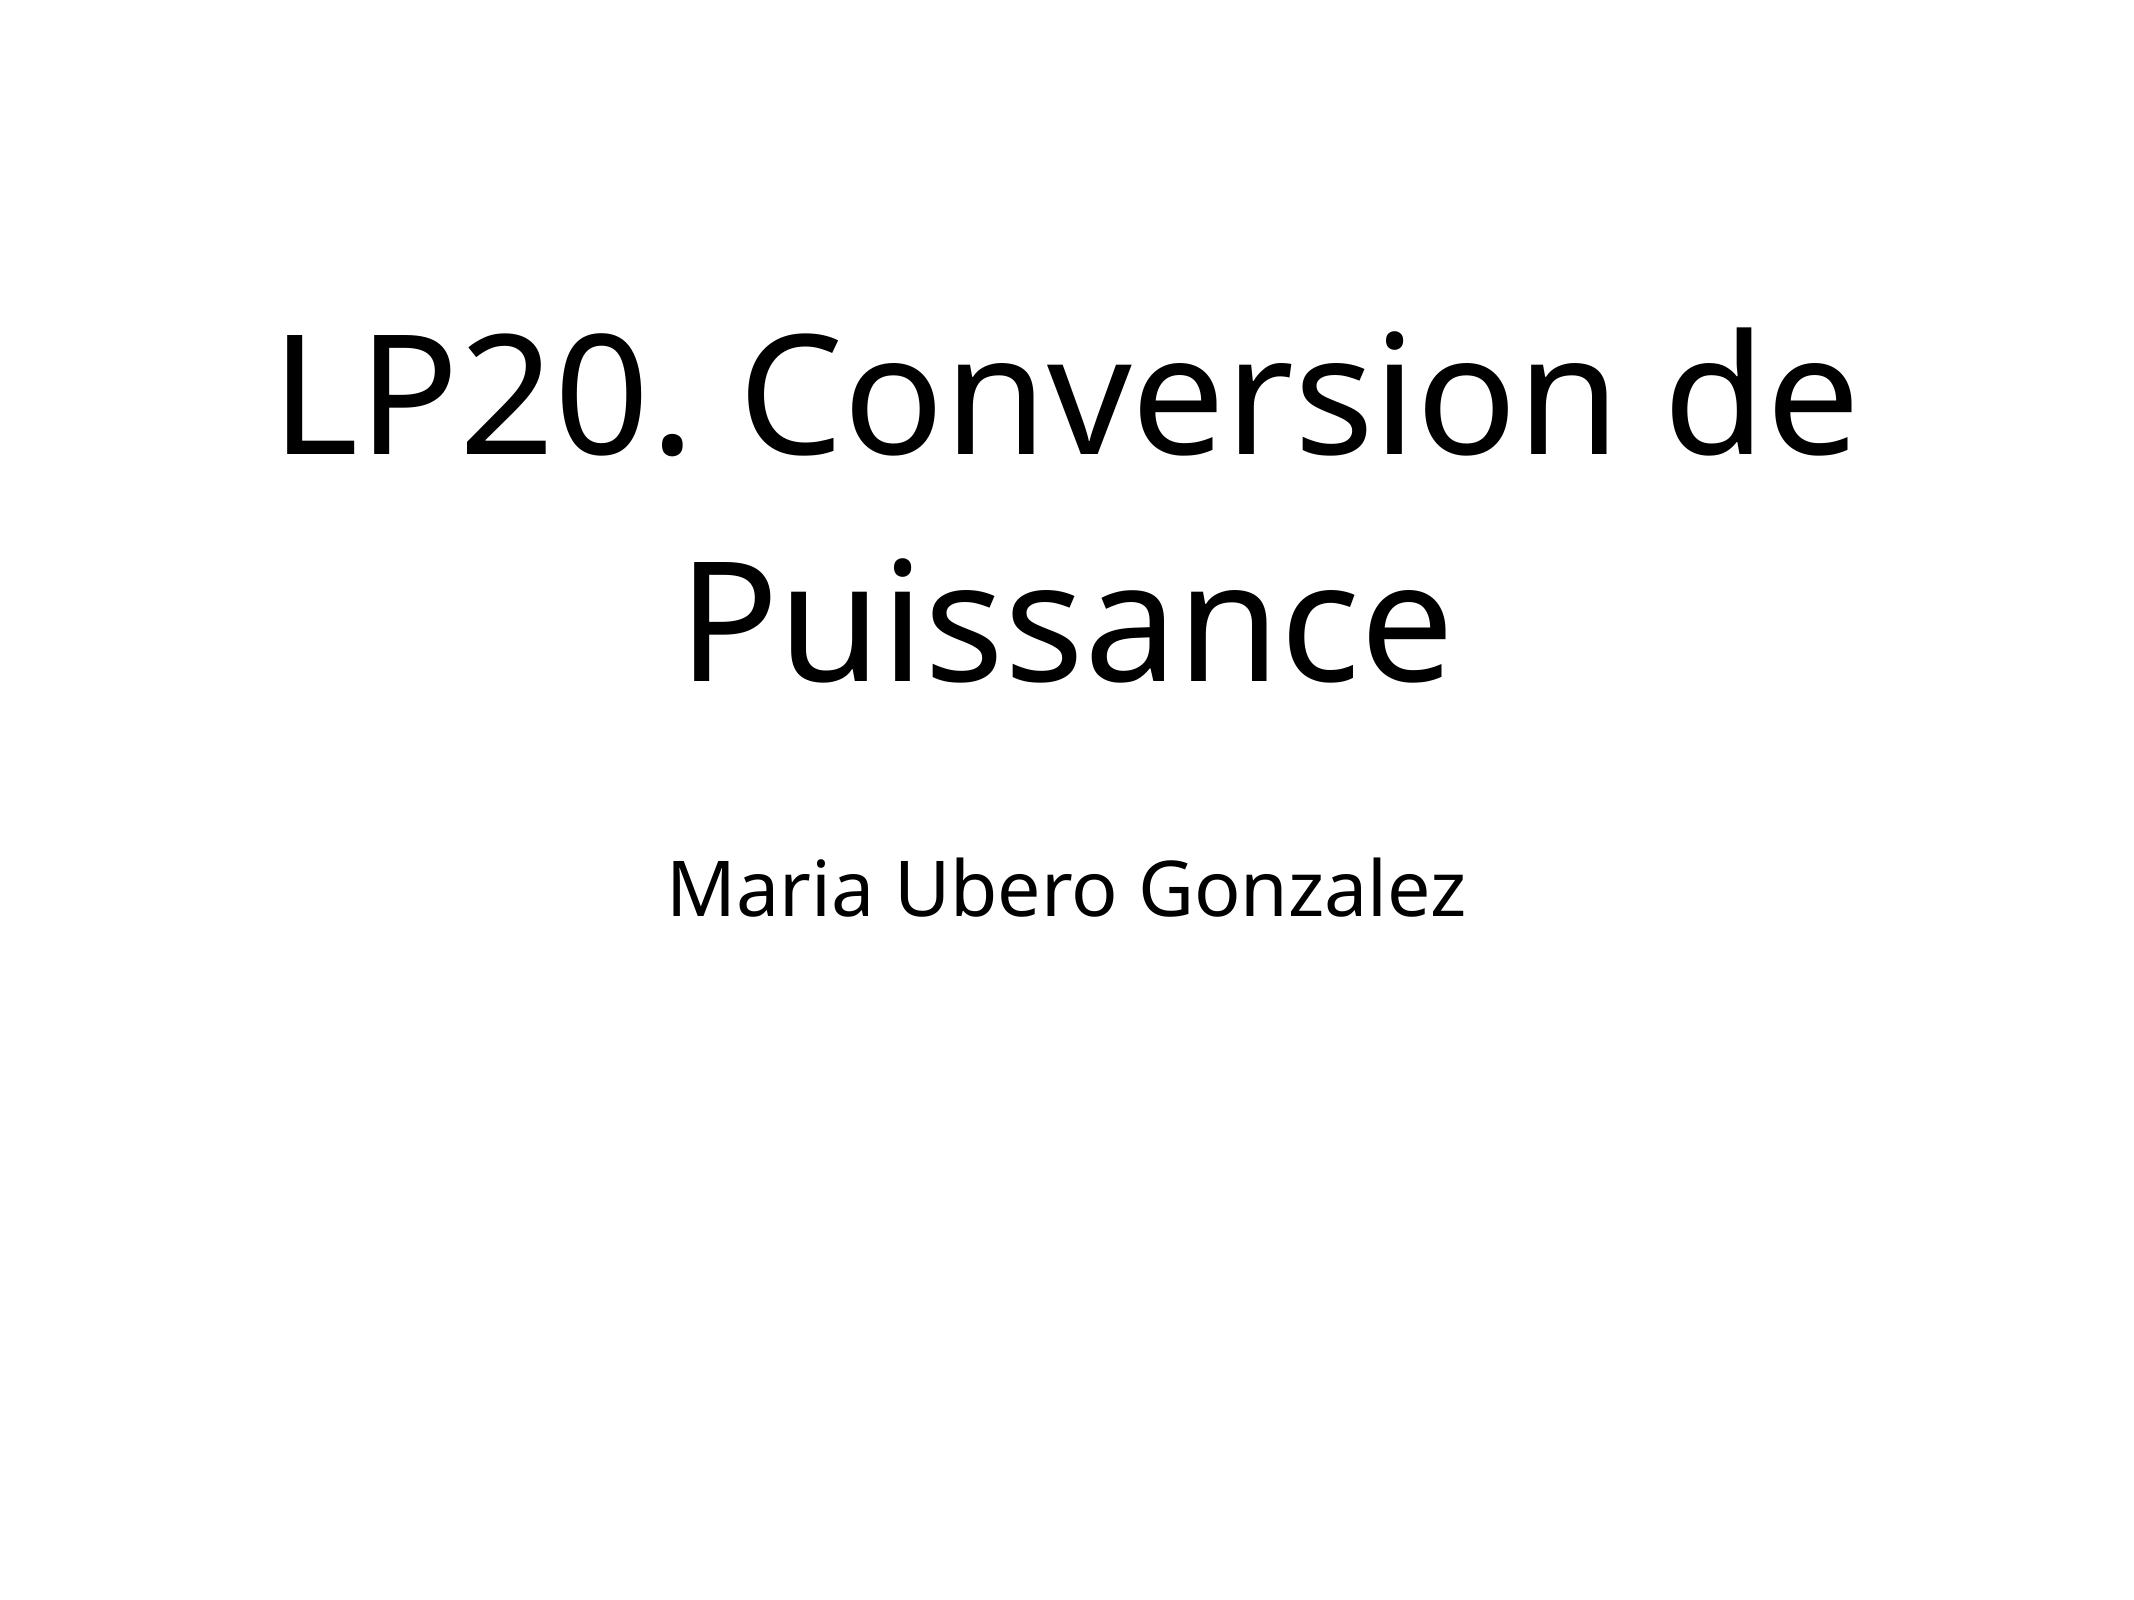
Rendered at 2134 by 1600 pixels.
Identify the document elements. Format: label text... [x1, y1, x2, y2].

text_box Maria Ubero Gonzalez [208, 827, 1926, 1013]
text_box LP20. Conversion de Puissance [208, 268, 1926, 811]
